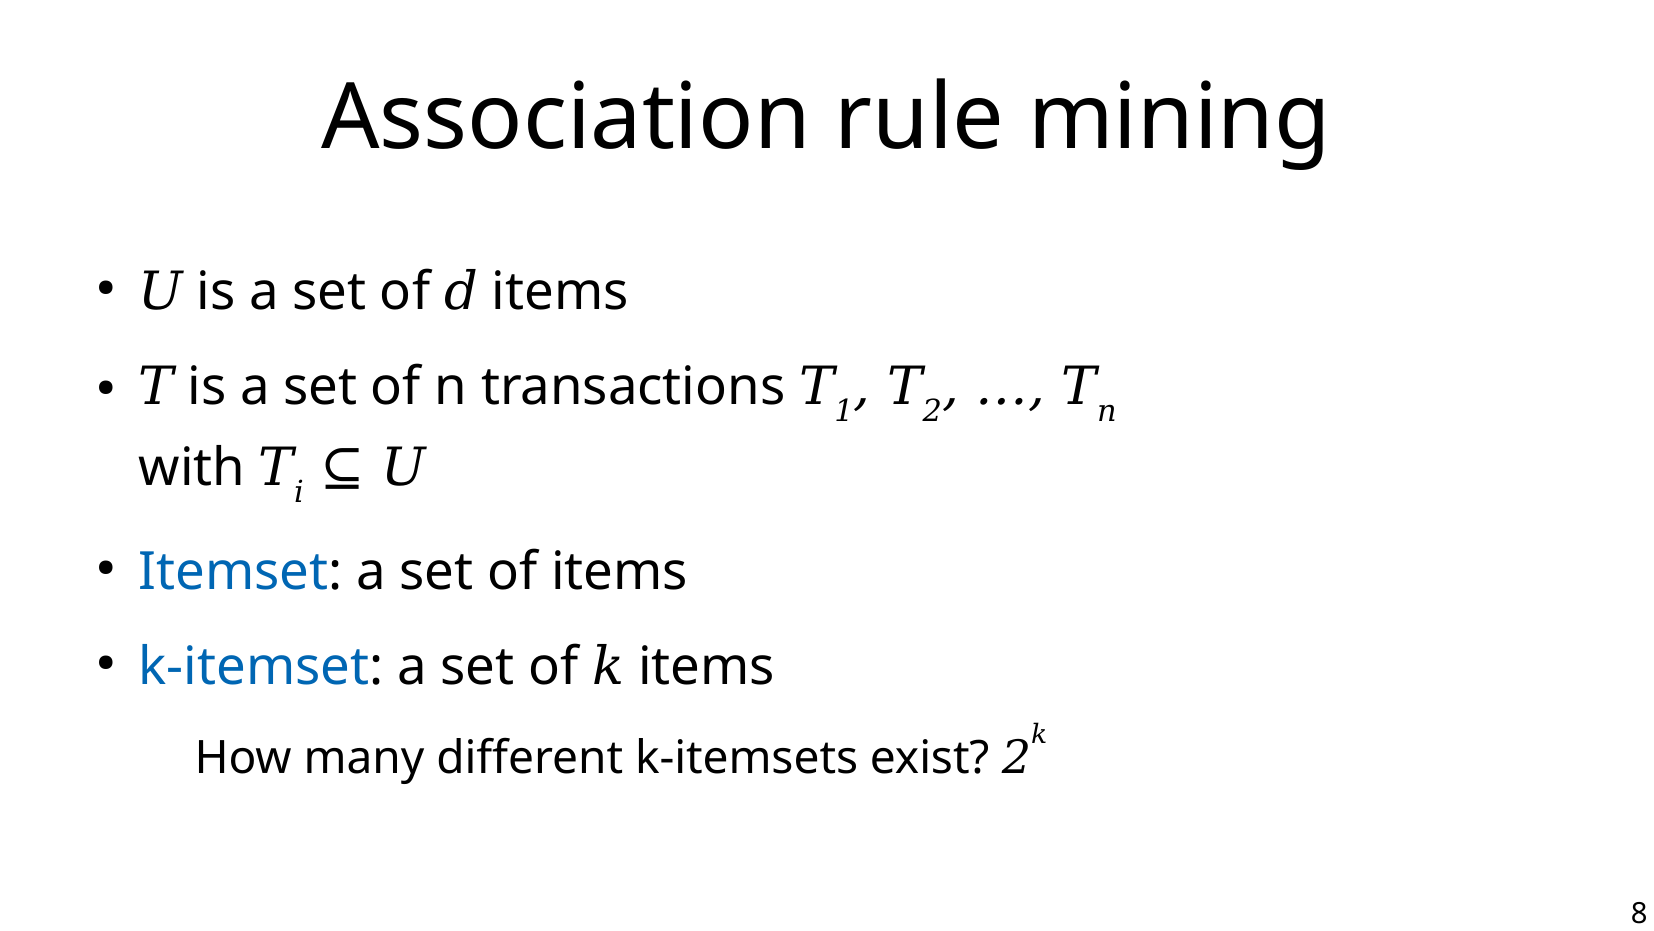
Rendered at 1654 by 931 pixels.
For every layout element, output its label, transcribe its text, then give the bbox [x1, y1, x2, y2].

list U is a set of d items T is a set of n transactions T1, T2, …, Tn with Ti ⊆ U Itemset: a set of items k-itemset: a set of k items How many different k-itemsets exist? 2k [82, 253, 1571, 793]
title Association rule mining [82, 1, 1571, 226]
